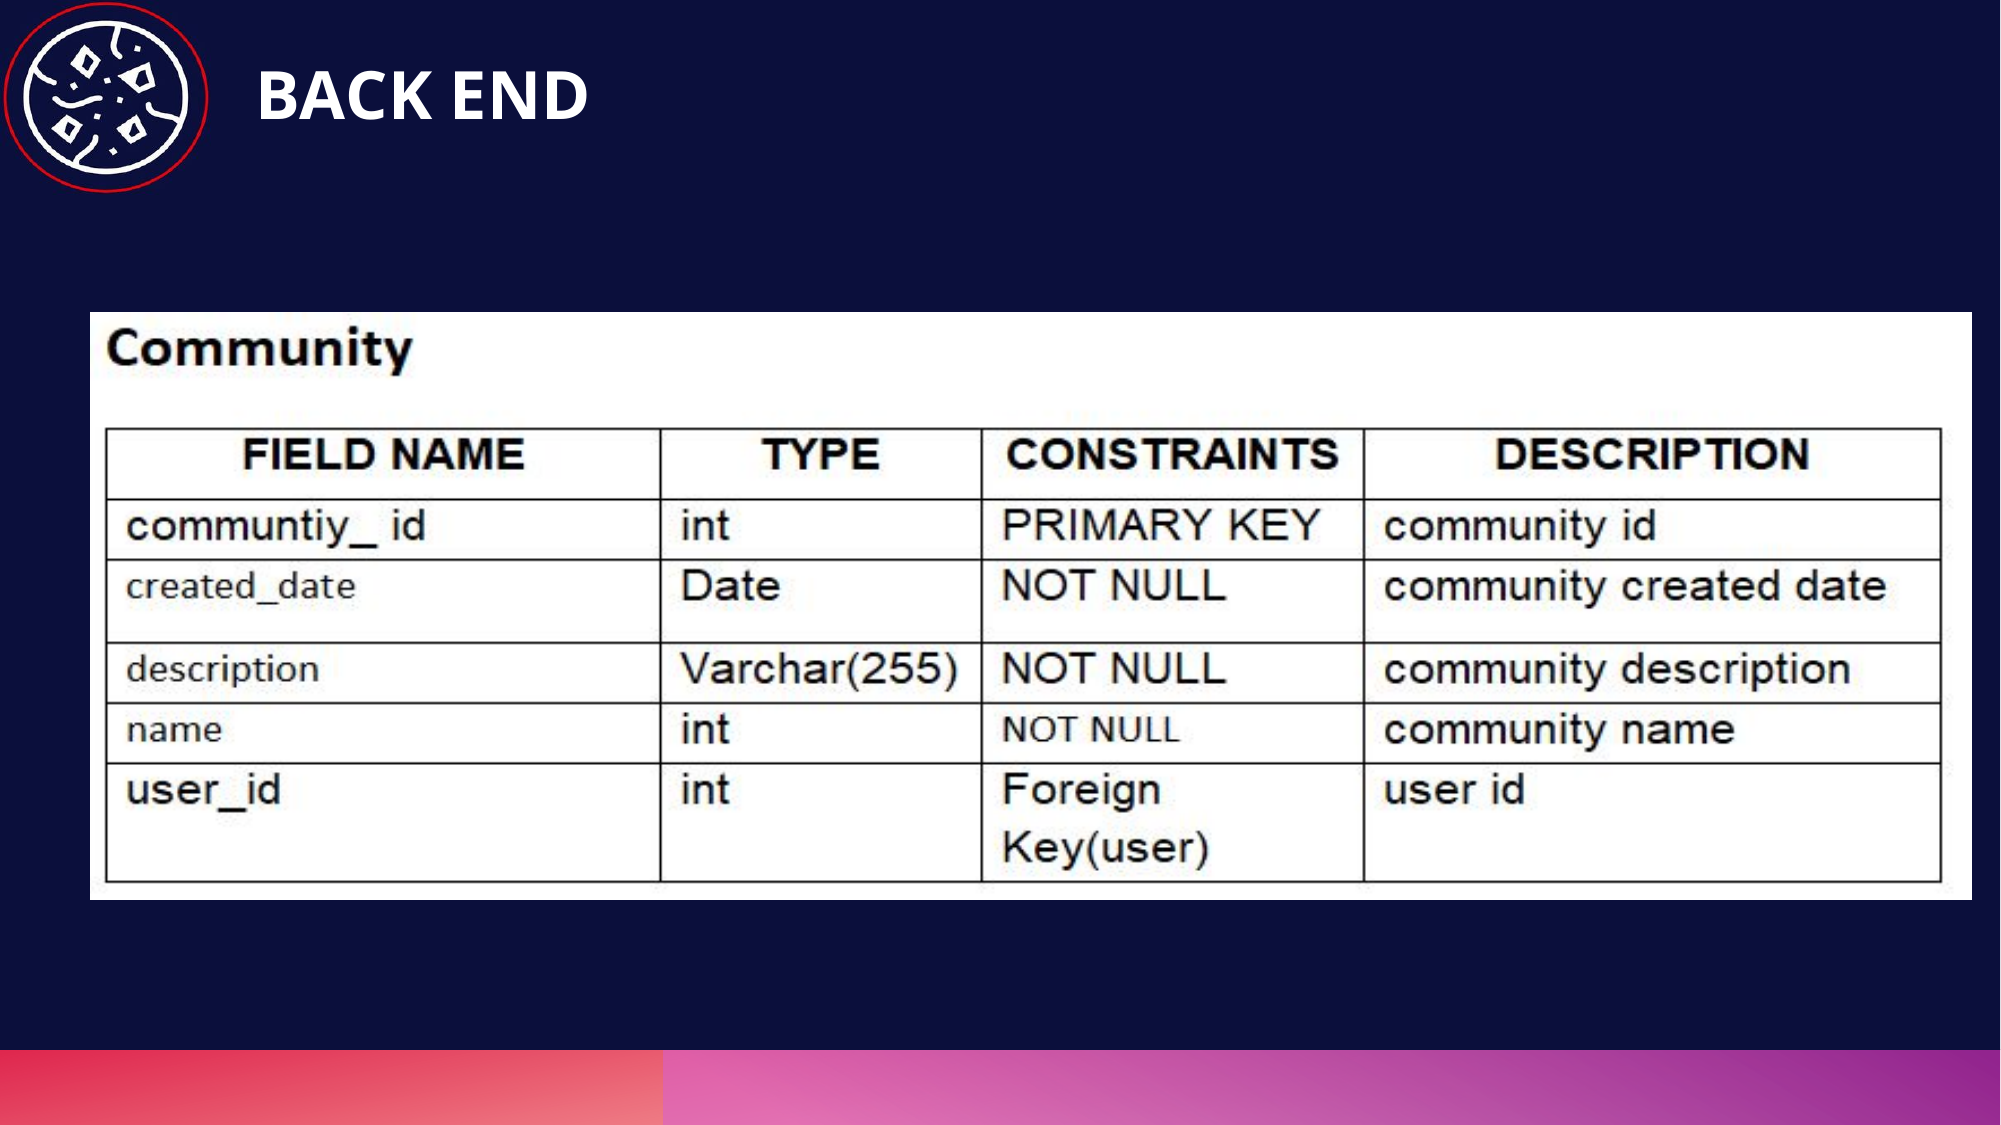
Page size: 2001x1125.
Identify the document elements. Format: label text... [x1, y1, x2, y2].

title BACK END [255, 52, 1935, 131]
picture [0, 0, 2001, 1125]
